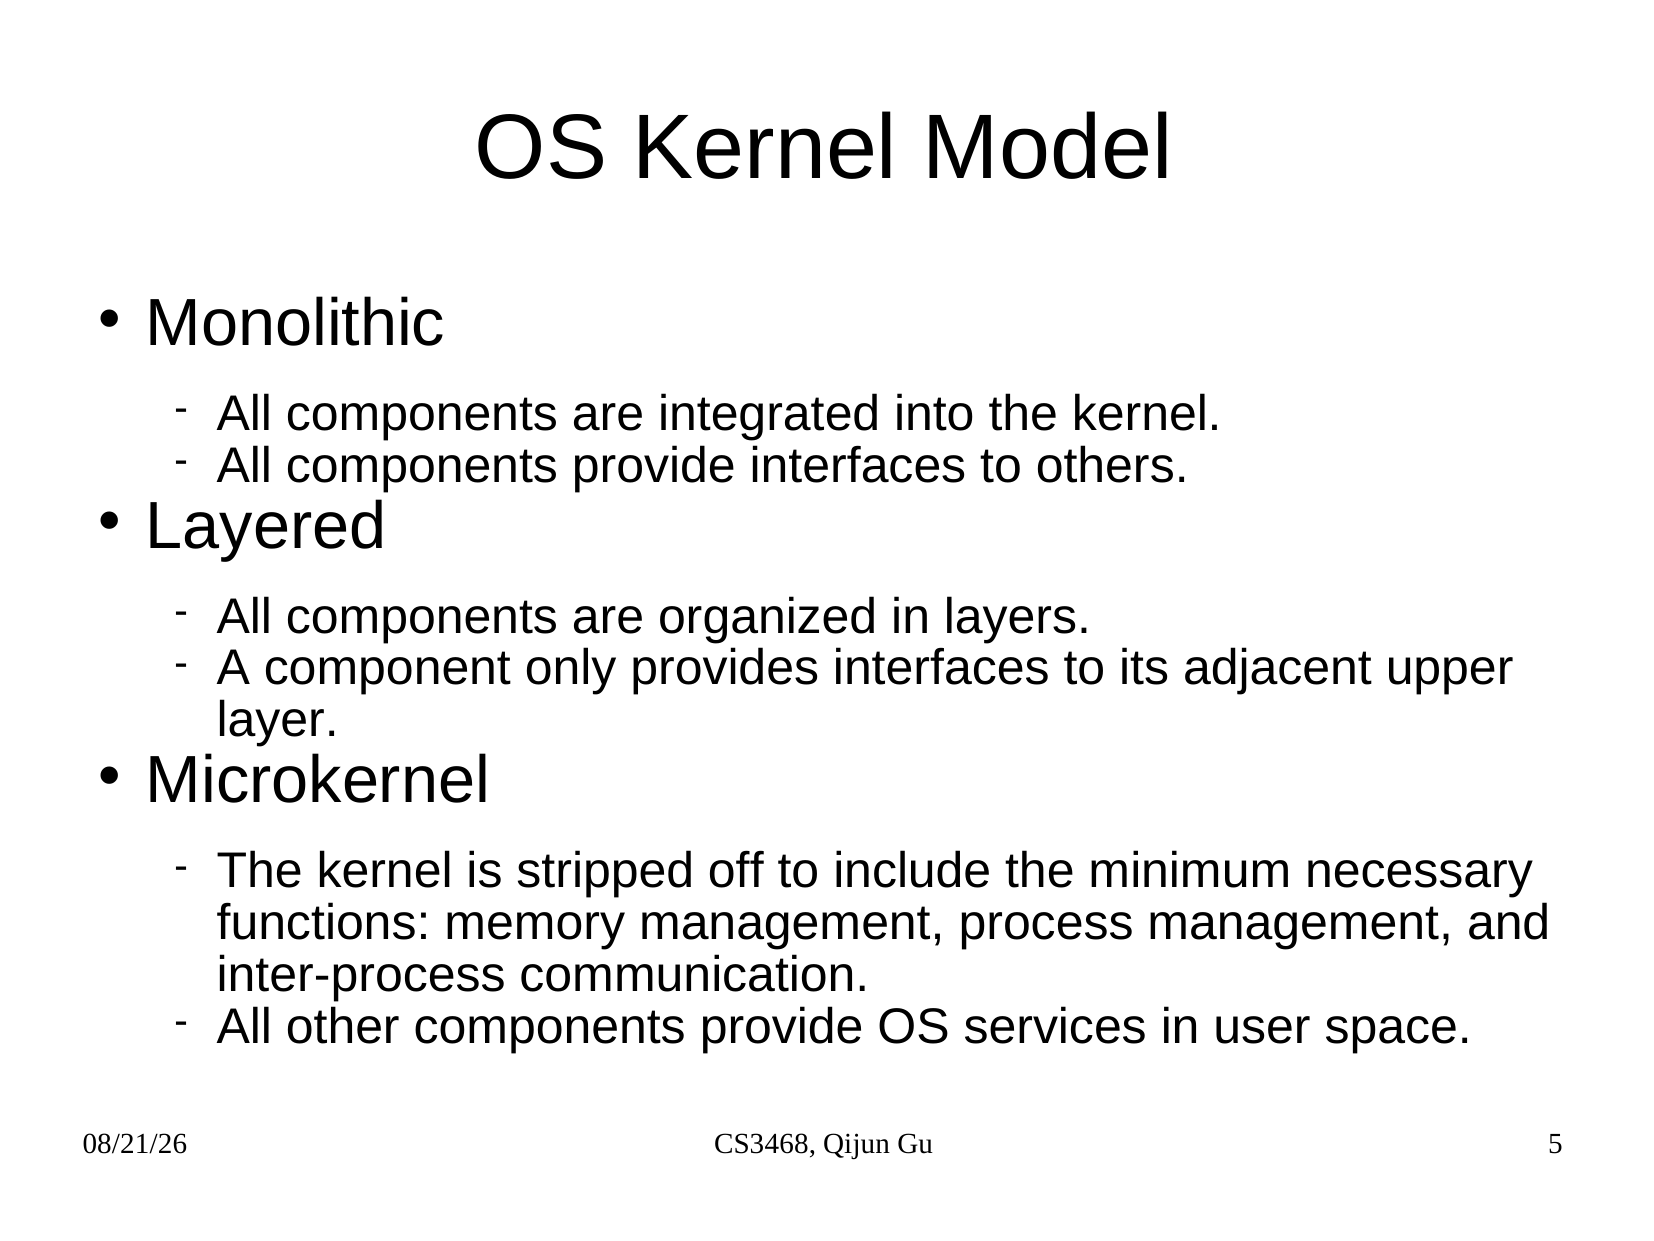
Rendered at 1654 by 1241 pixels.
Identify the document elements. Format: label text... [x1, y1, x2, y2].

title OS Kernel Model [82, 56, 1566, 245]
list Monolithic All components are integrated into the kernel. All components provide interfaces to others. Layered All components are organized in layers. A component only provides interfaces to its adjacent upper layer. Microkernel The kernel is stripped off to include the minimum necessary functions: memory management, process management, and inter-process communication. All other components provide OS services in user space. [82, 290, 1566, 1106]
